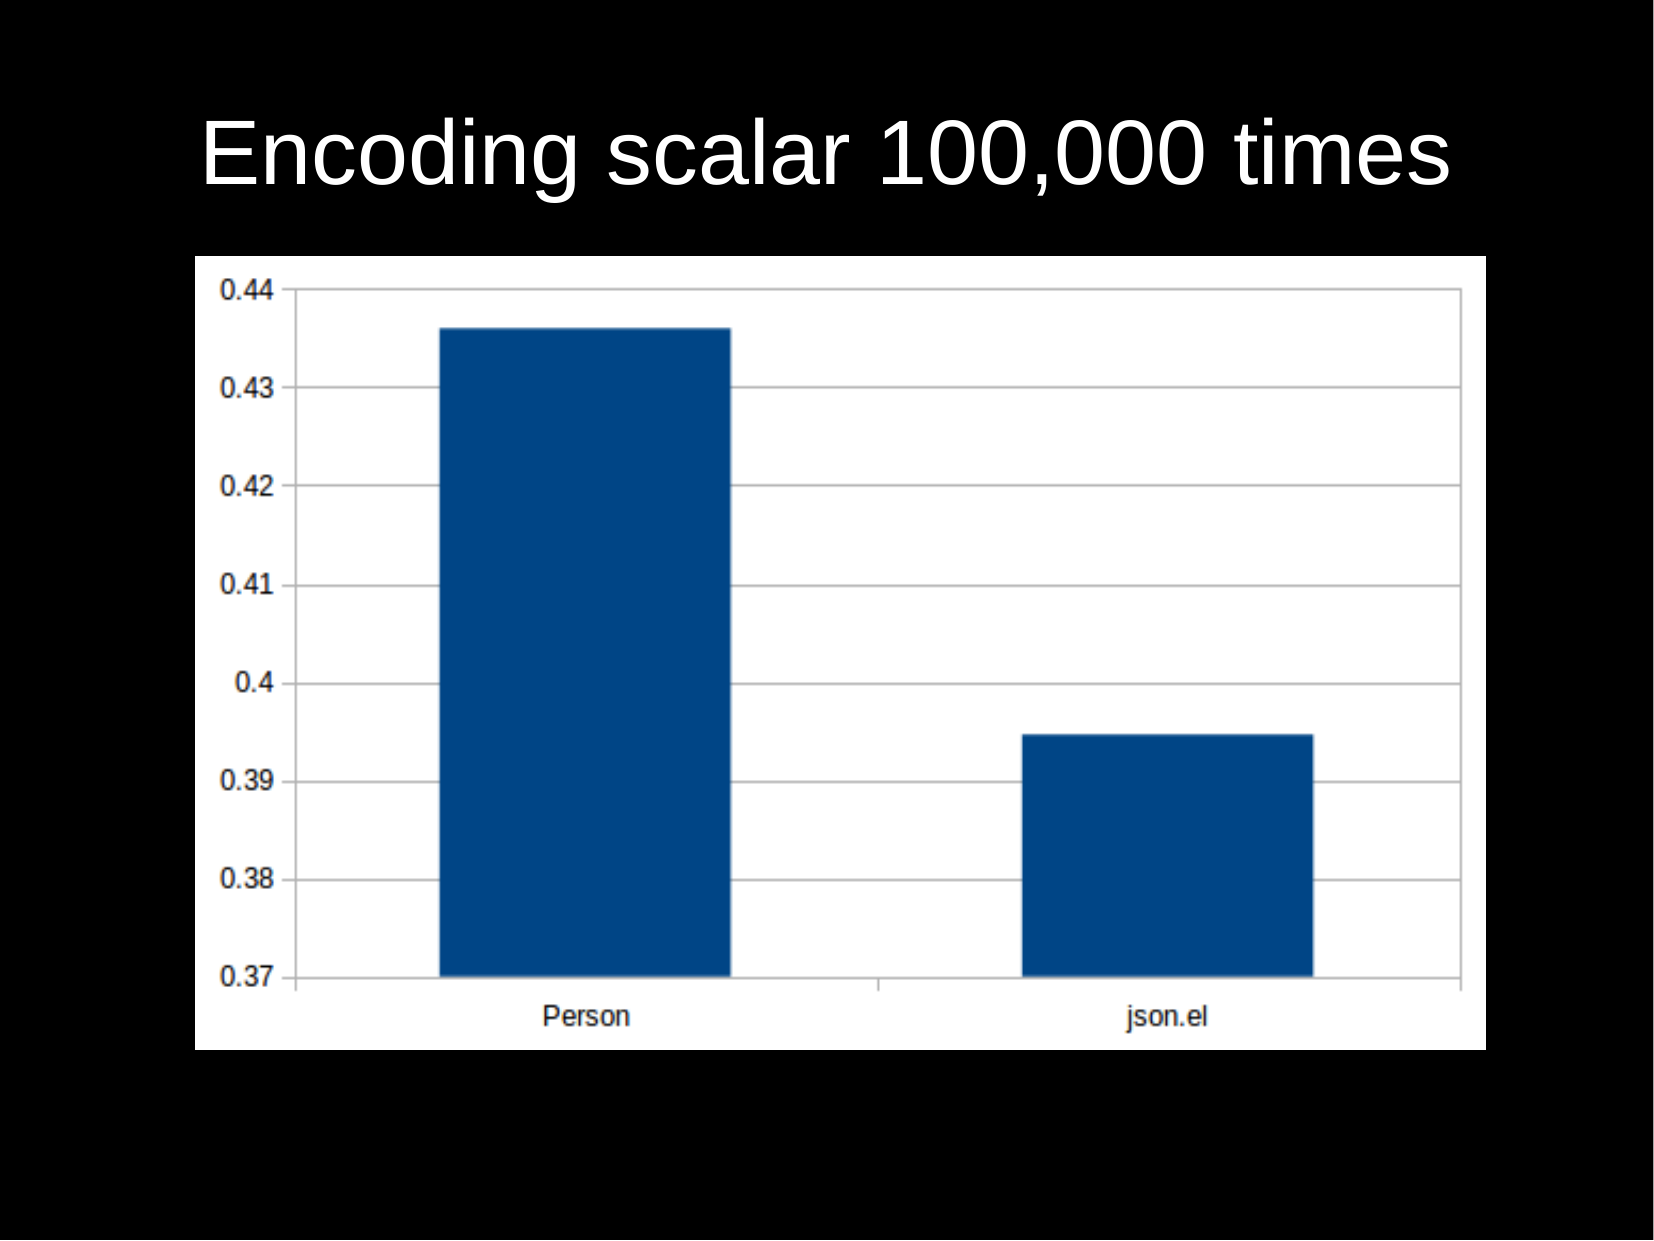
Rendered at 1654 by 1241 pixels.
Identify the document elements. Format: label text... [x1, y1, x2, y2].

picture [195, 256, 1486, 1051]
title Encoding scalar 100,000 times [82, 49, 1571, 257]
